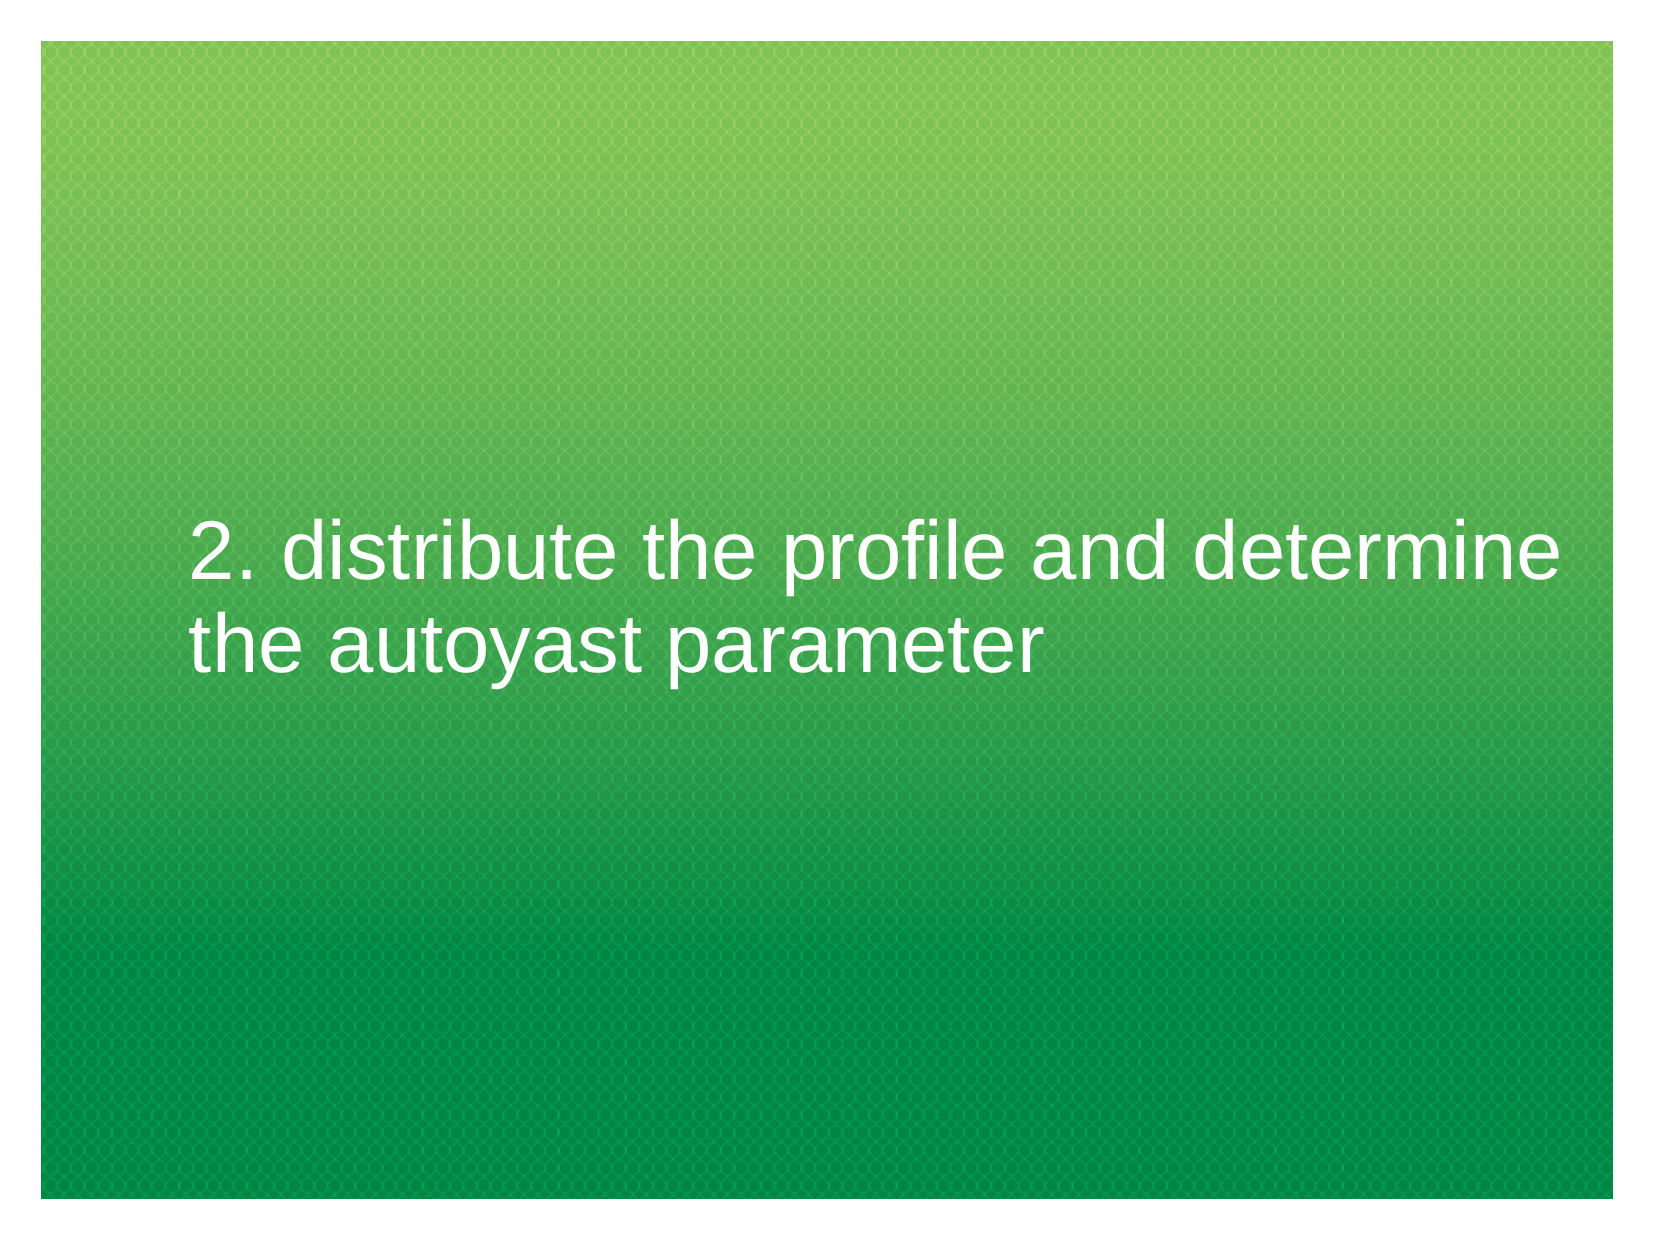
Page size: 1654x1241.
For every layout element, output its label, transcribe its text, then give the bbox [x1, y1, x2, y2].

picture [41, 41, 1613, 1199]
text_box 2. distribute the profile and determine the autoyast parameter [168, 485, 1564, 711]
